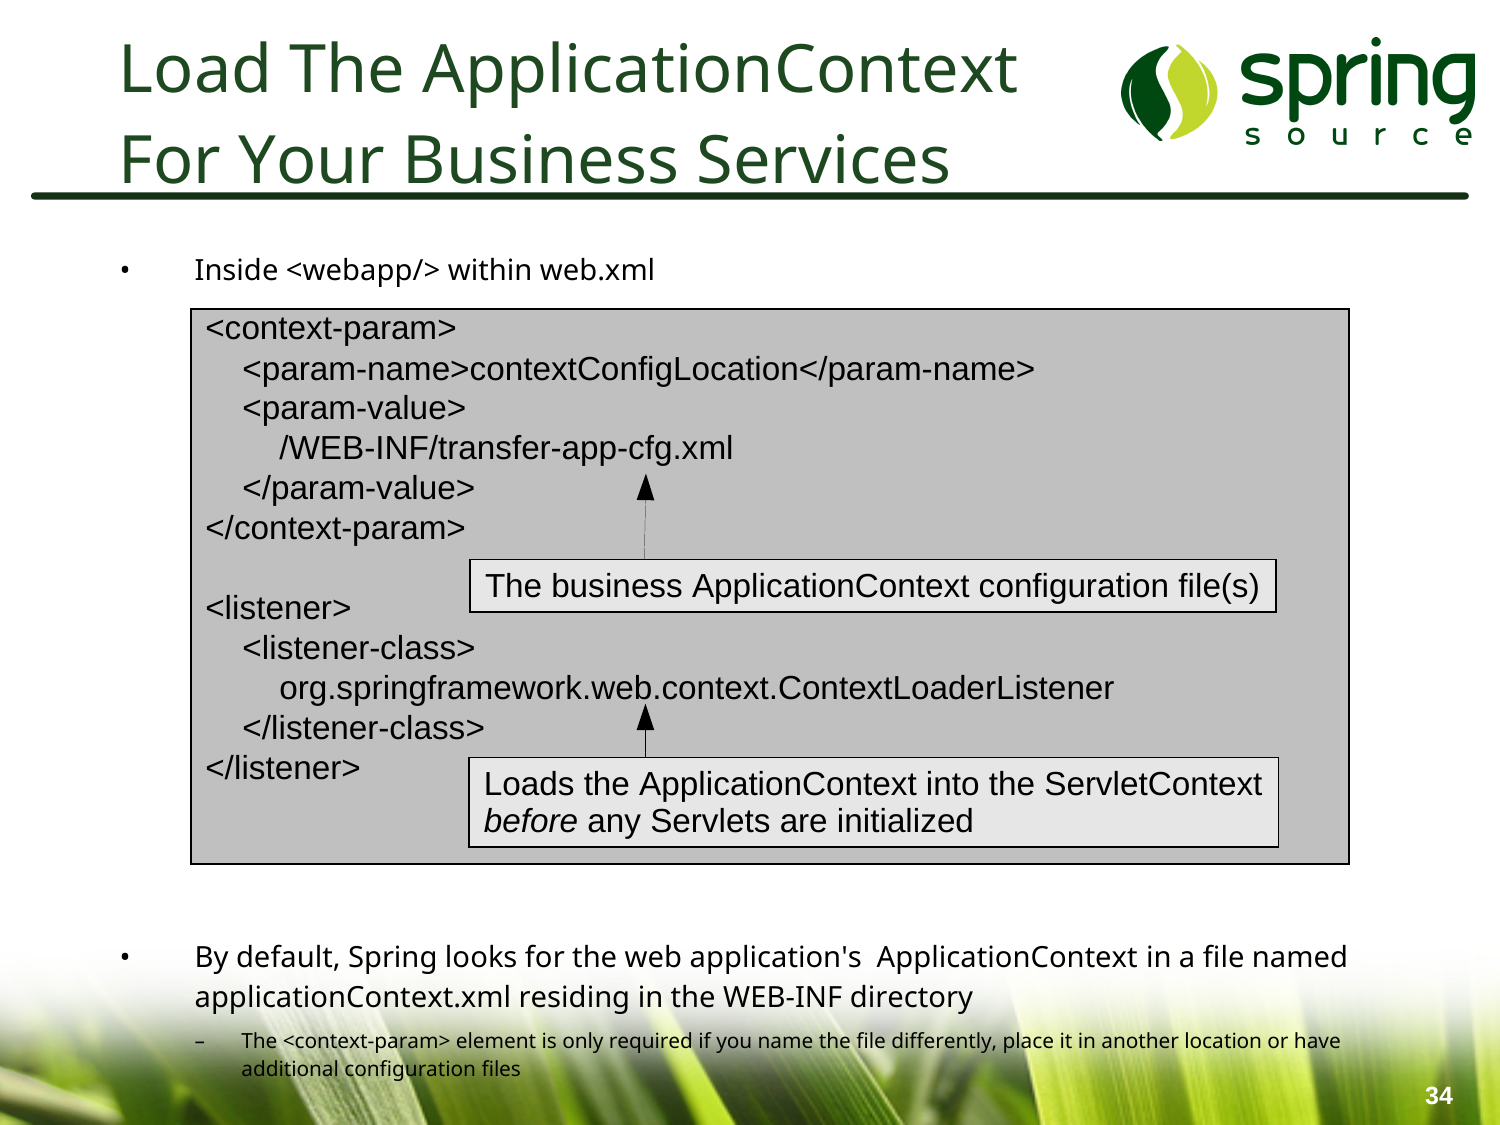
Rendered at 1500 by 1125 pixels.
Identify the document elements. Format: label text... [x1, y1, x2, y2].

picture [0, 944, 1500, 1125]
text_box The business ApplicationContext configuration file(s) [470, 559, 1277, 612]
text_box Loads the ApplicationContext into the ServletContext before any Servlets are initialized [469, 757, 1279, 848]
list Inside <webapp/> within web.xml By default, Spring looks for the web application's ApplicationContext in a file named applicationContext.xml residing in the WEB-INF directory The <context-param> element is only required if you name the file differently, place it in another location or have additional configuration files [104, 241, 1382, 1021]
text_box <context-param> <param-name>contextConfigLocation</param-name> <param-value> /WEB-INF/transfer-app-cfg.xml </param-value> </context-param> <listener> <listener-class> org.springframework.web.context.ContextLoaderListener </listener-class> </listener> [190, 308, 1350, 865]
picture [1136, 37, 1475, 145]
title Load The ApplicationContext For Your Business Services [103, 13, 1136, 192]
